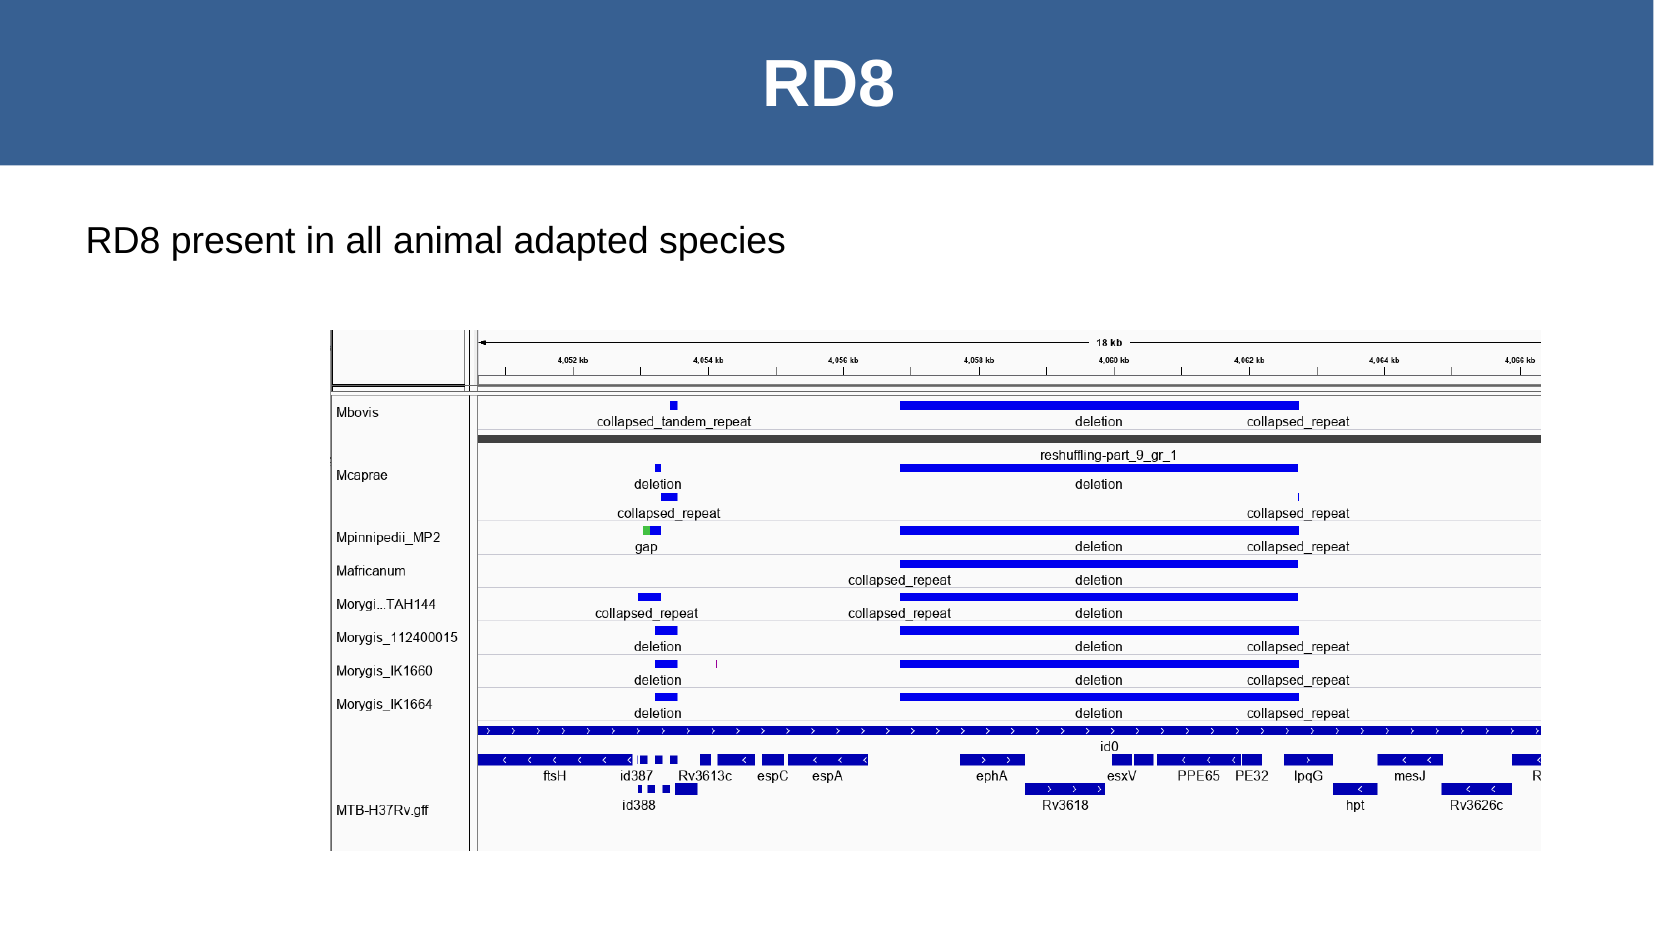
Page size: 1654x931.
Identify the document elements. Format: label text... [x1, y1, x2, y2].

text_box RD8 [0, 0, 1654, 166]
picture [330, 330, 1541, 851]
text_box RD8 present in all animal adapted species [70, 212, 851, 313]
